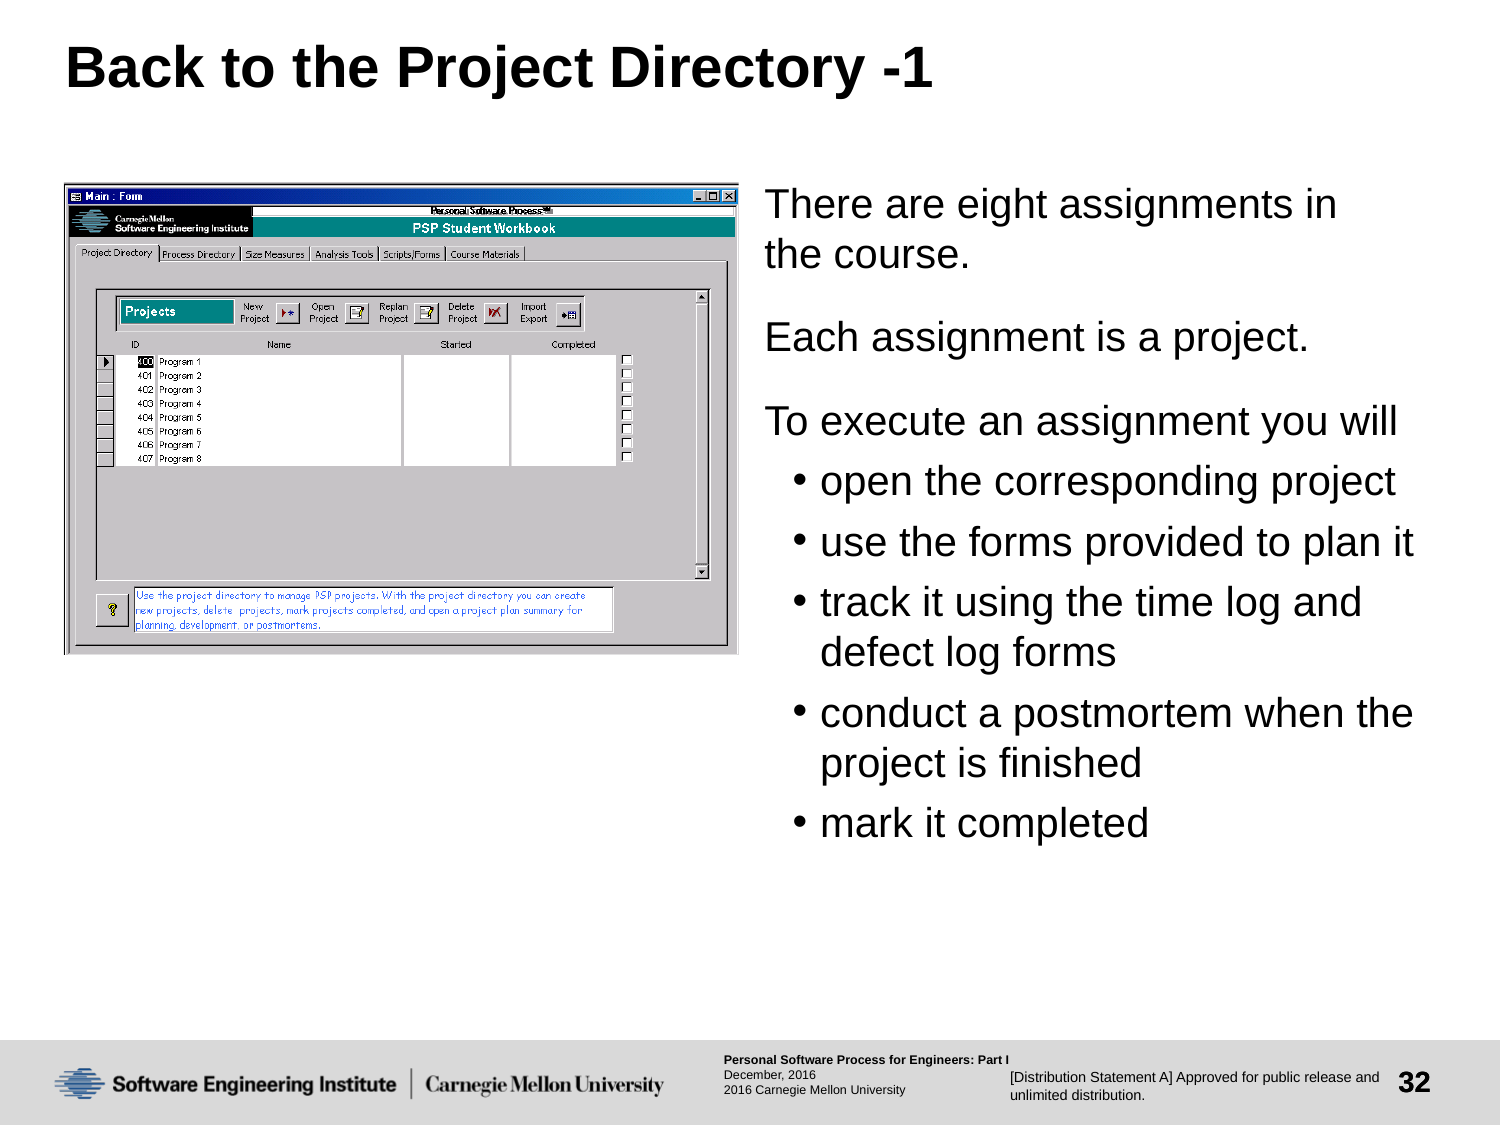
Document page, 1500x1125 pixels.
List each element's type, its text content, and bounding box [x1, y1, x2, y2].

title Back to the Project Directory -1 [65, 37, 1313, 148]
picture [46, 1061, 673, 1104]
list There are eight assignments in the course. Each assignment is a project. To execute an assignment you will open the corresponding project use the forms provided to plan it track it using the time log and defect log forms conduct a postmortem when the project is finished mark it completed [764, 176, 1432, 1010]
picture [63, 182, 739, 656]
